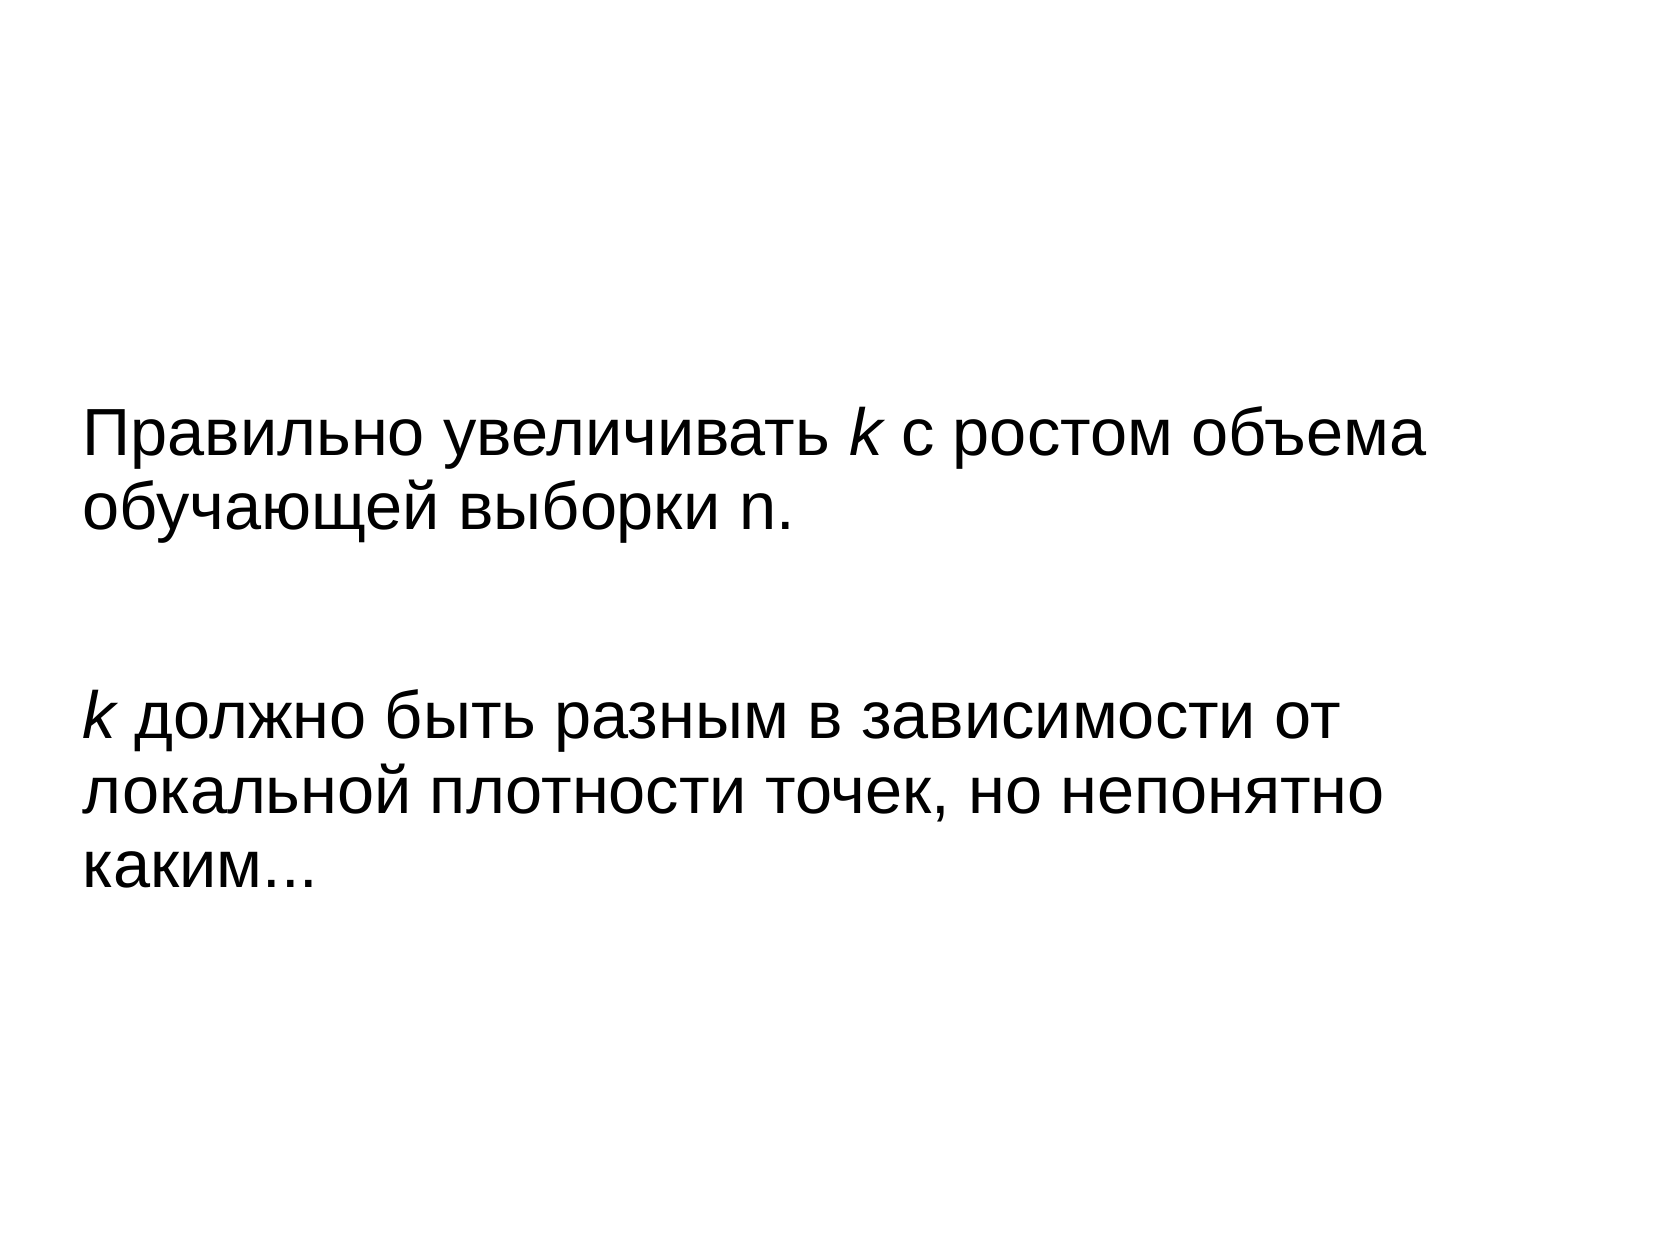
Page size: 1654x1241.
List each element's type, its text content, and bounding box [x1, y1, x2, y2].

list Правильно увеличивать k с ростом объема обучающей выборки n. k должно быть разным в зависимости от локальной плотности точек, но непонятно каким... [82, 290, 1571, 1010]
